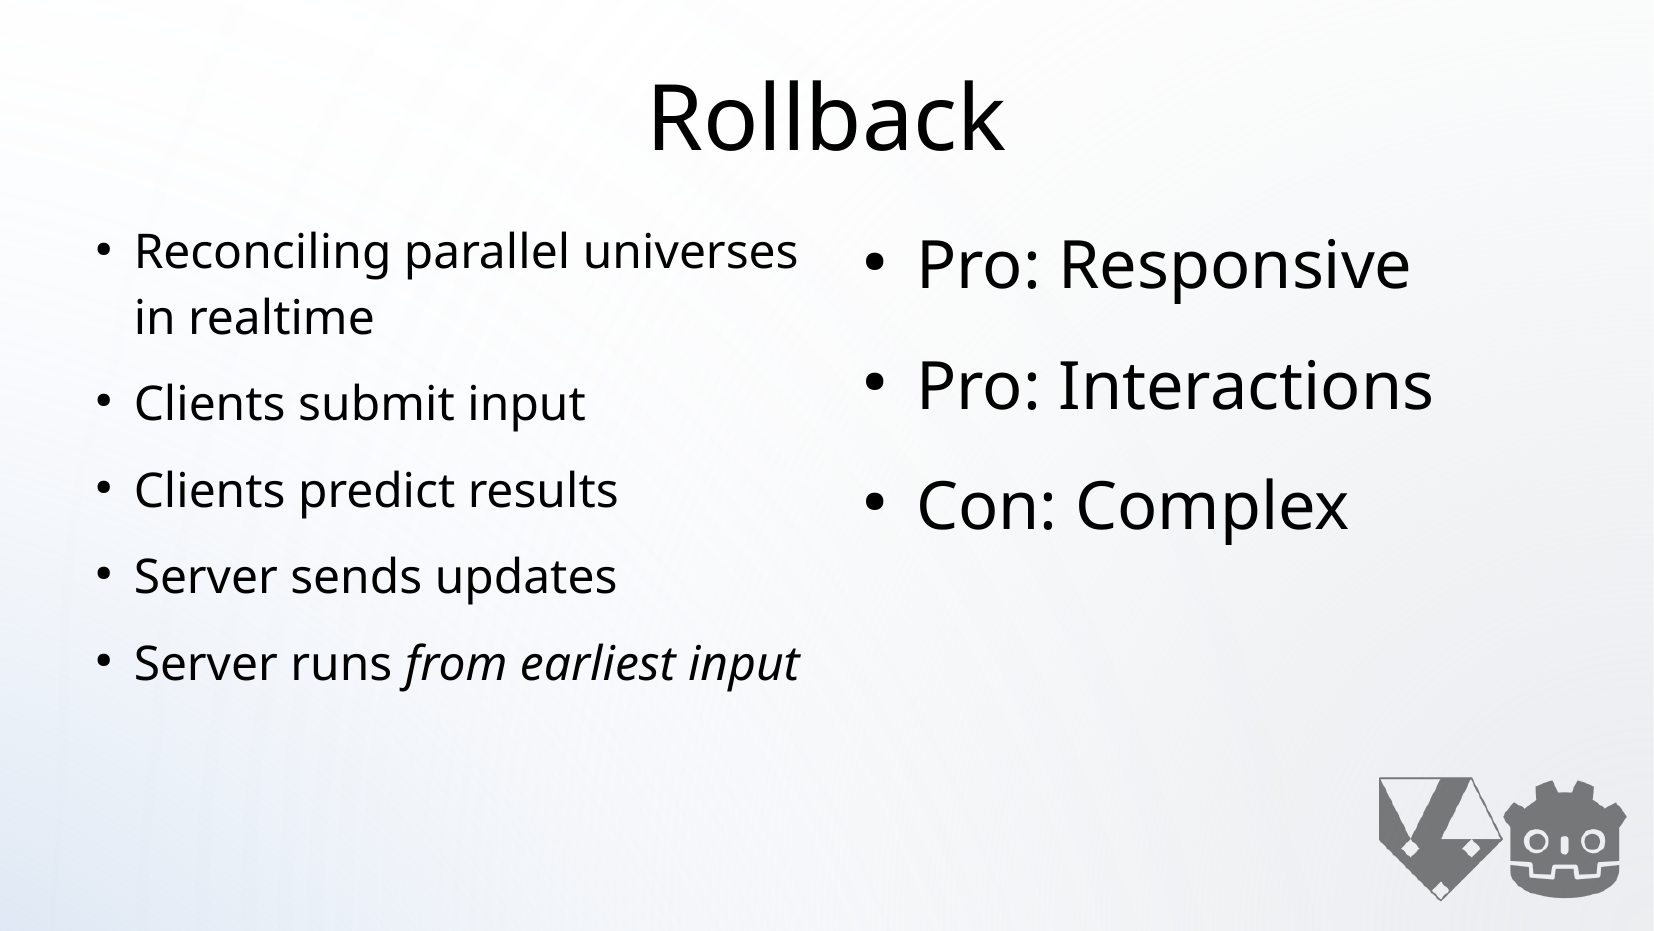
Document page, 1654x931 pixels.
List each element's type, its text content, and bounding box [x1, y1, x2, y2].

title Rollback [82, 37, 1571, 193]
list Pro: Responsive Pro: Interactions Con: Complex [845, 217, 1572, 758]
list Reconciling parallel universes in realtime Clients submit input Clients predict results Server sends updates Server runs from earliest input [82, 217, 809, 758]
picture [0, 0, 1654, 931]
